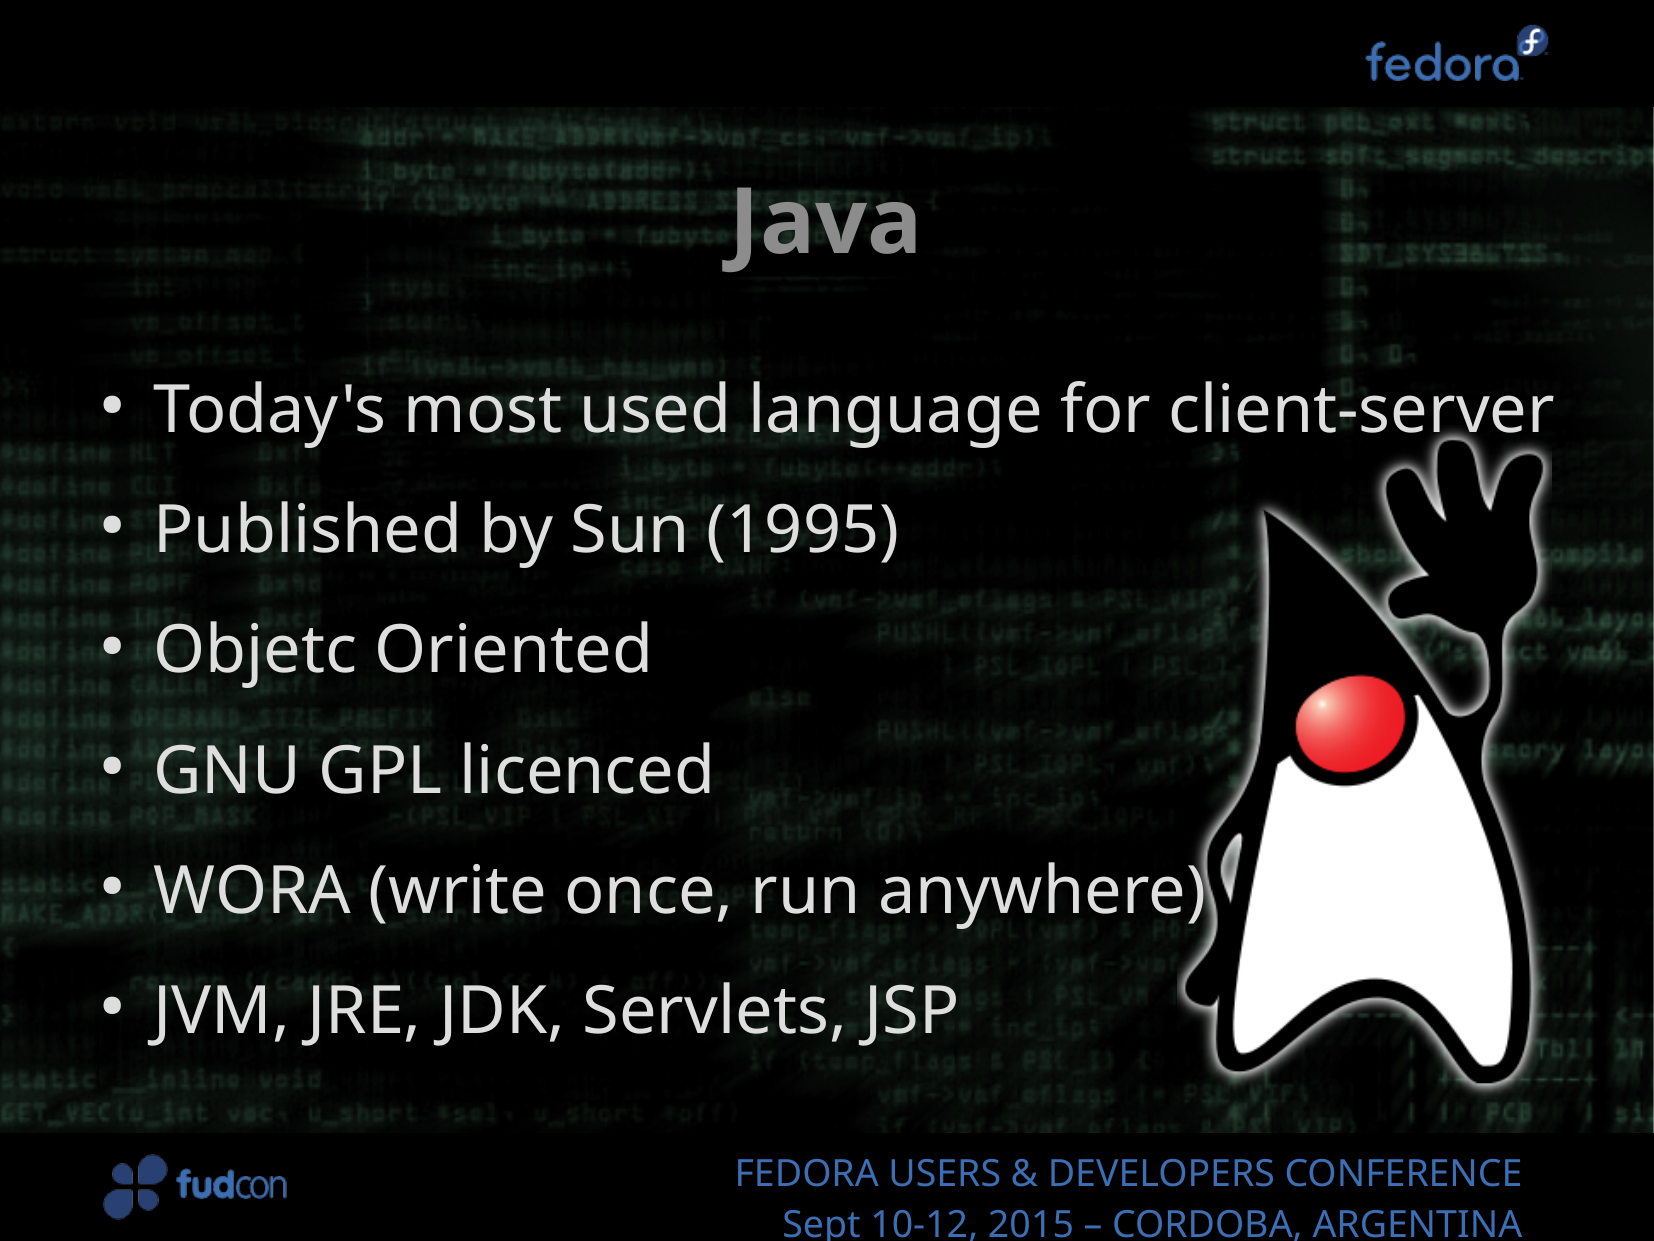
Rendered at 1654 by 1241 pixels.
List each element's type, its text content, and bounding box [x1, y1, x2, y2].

picture [0, 0, 1654, 1241]
list Today's most used language for client-server Published by Sun (1995) Objetc Oriented GNU GPL licenced WORA (write once, run anywhere) JVM, JRE, JDK, Servlets, JSP [82, 361, 1571, 1081]
title Java [82, 114, 1571, 322]
